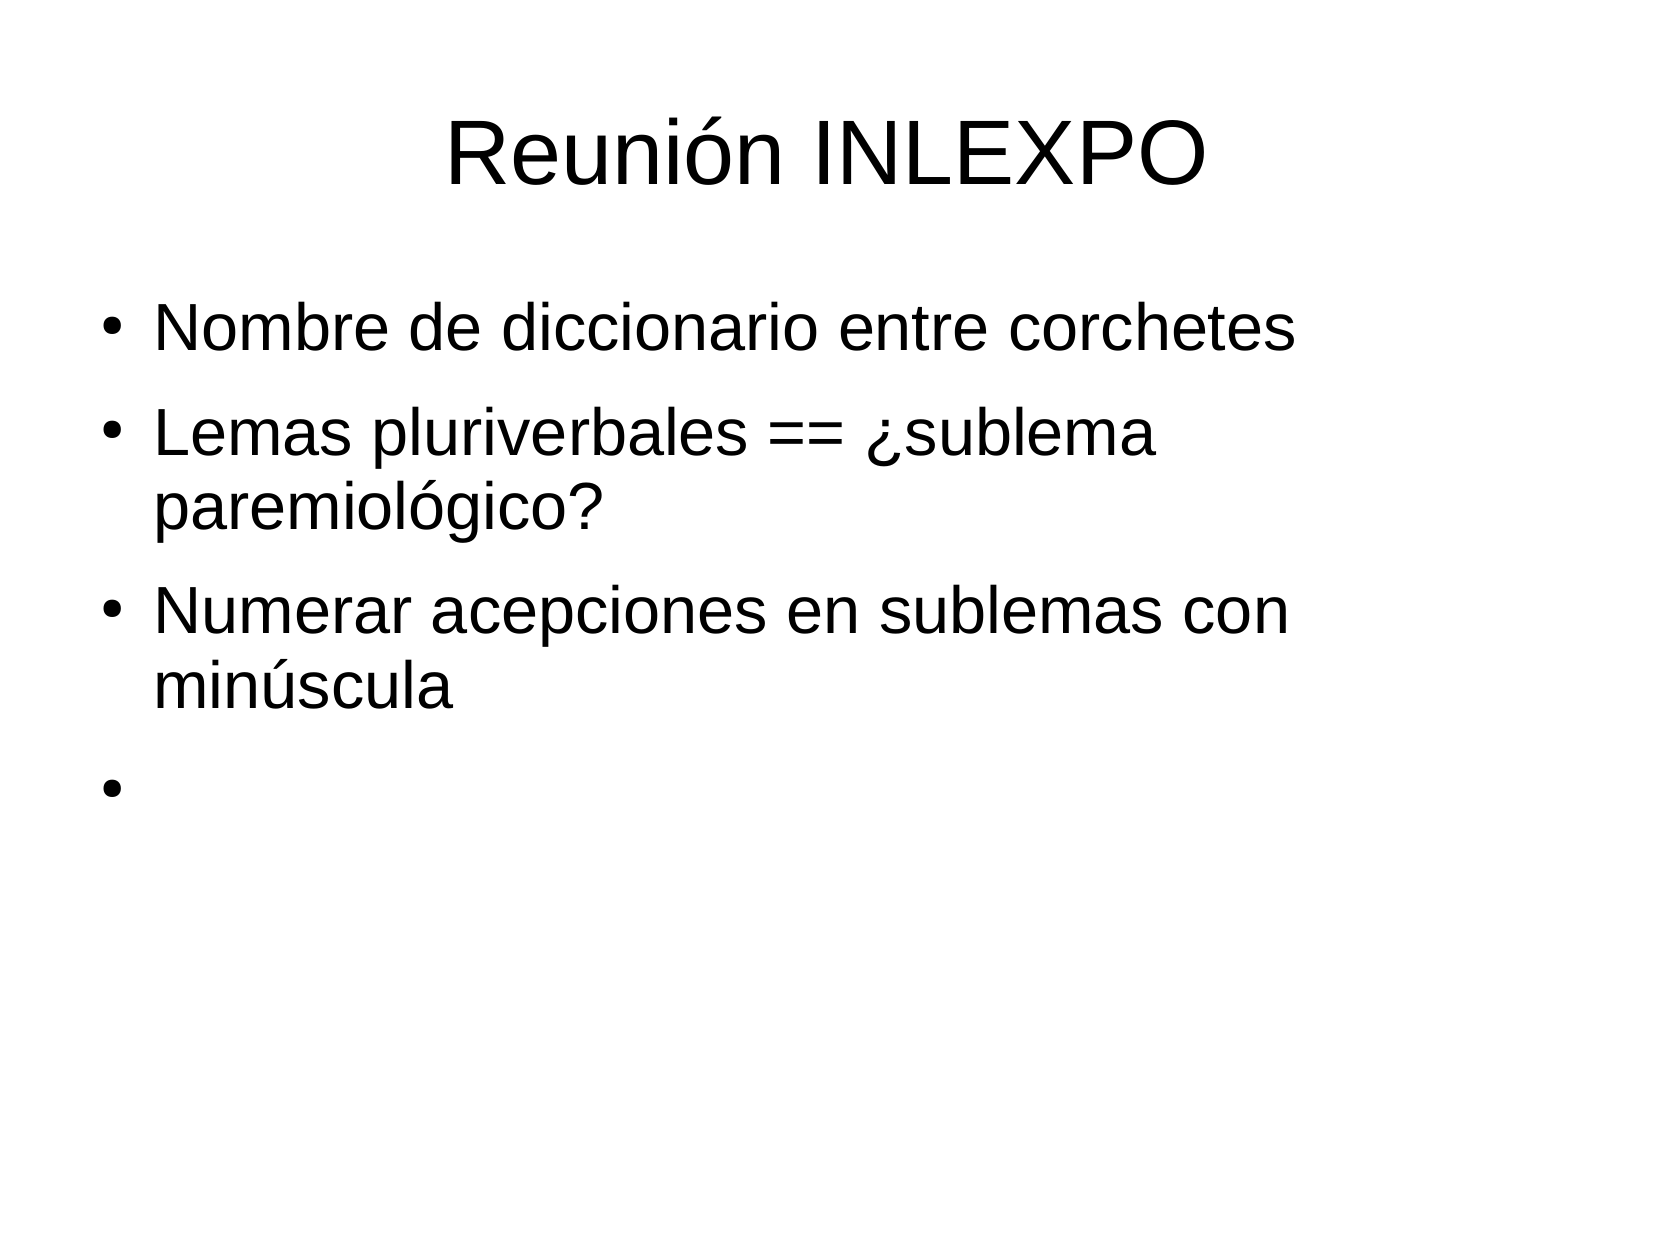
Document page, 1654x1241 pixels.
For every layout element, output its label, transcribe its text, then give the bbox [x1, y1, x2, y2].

title Reunión INLEXPO [82, 49, 1571, 257]
list Nombre de diccionario entre corchetes Lemas pluriverbales == ¿sublema paremiológico? Numerar acepciones en sublemas con minúscula [82, 290, 1538, 1010]
